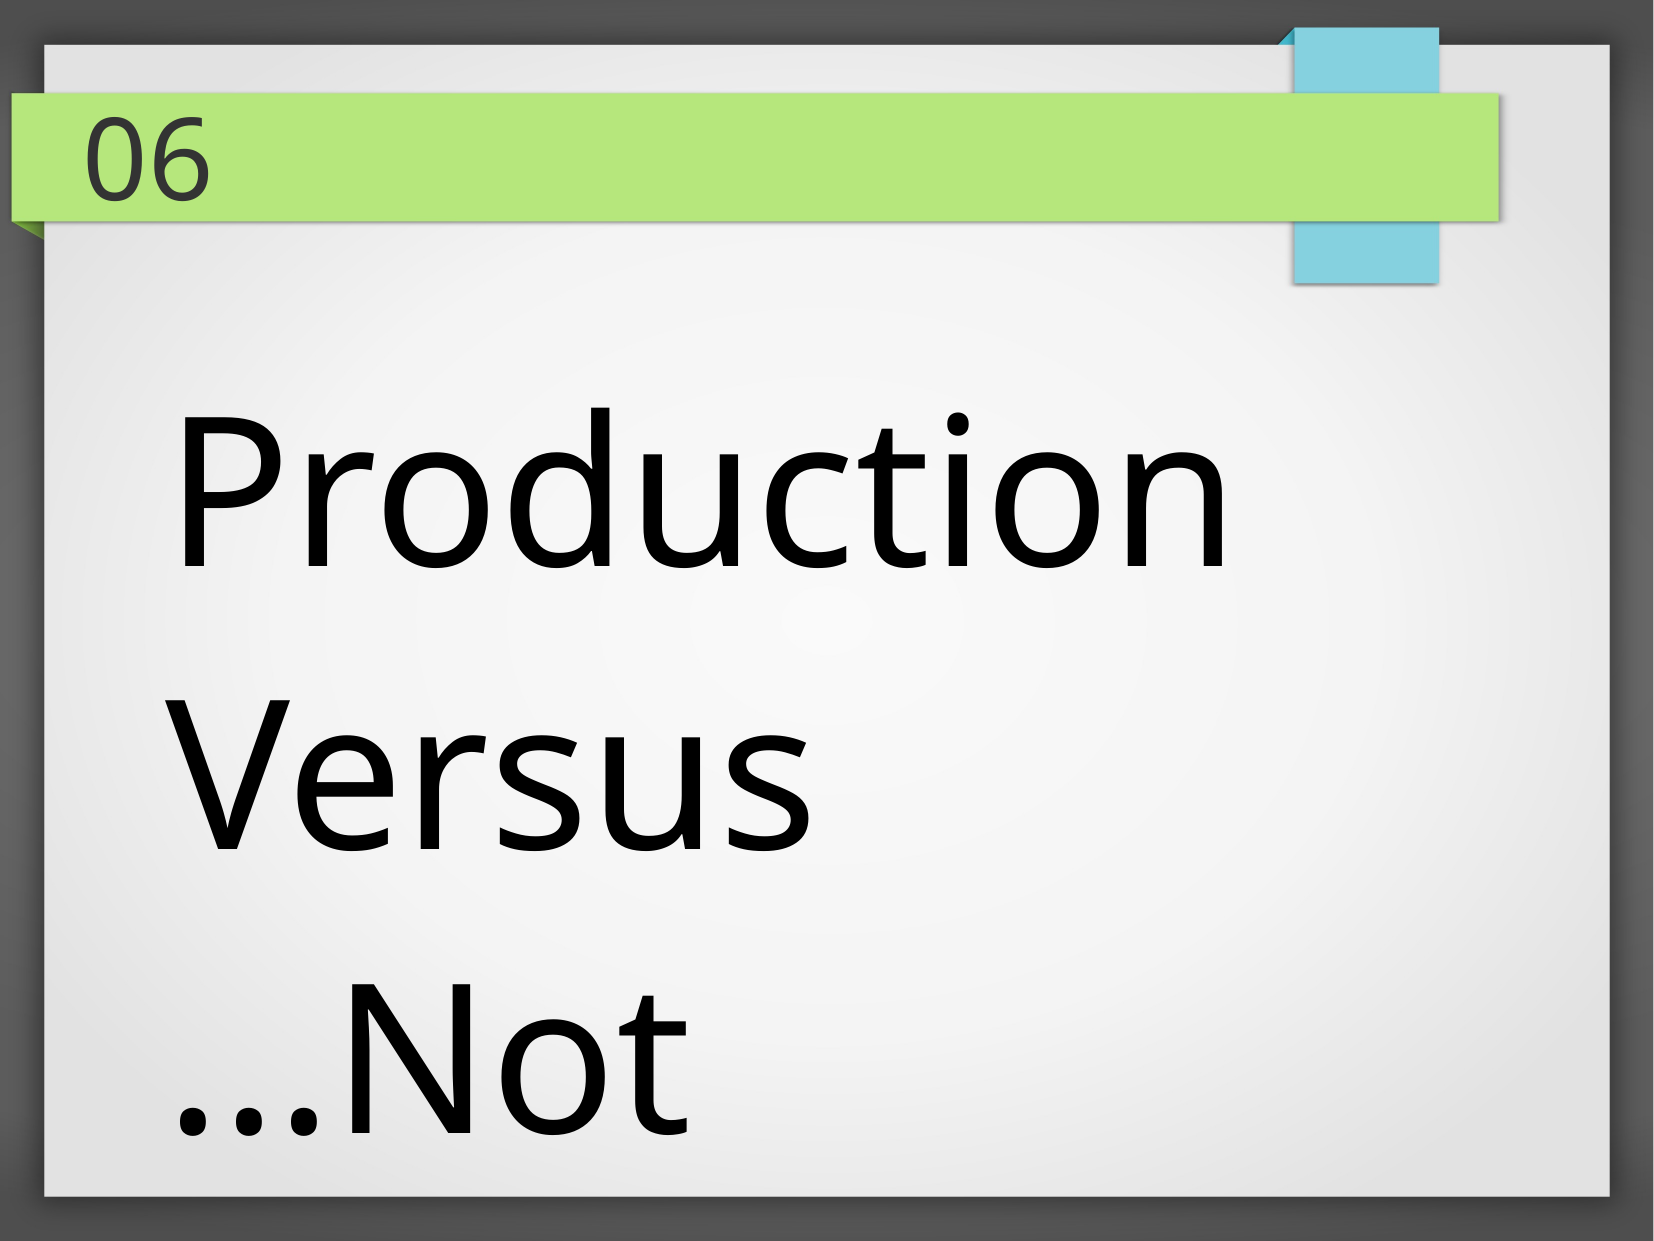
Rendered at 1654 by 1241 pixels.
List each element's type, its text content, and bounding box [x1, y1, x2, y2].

subtitle Production Versus ...Not [165, 343, 1538, 1052]
picture [0, 0, 1654, 1241]
title 06 [82, 102, 1465, 209]
